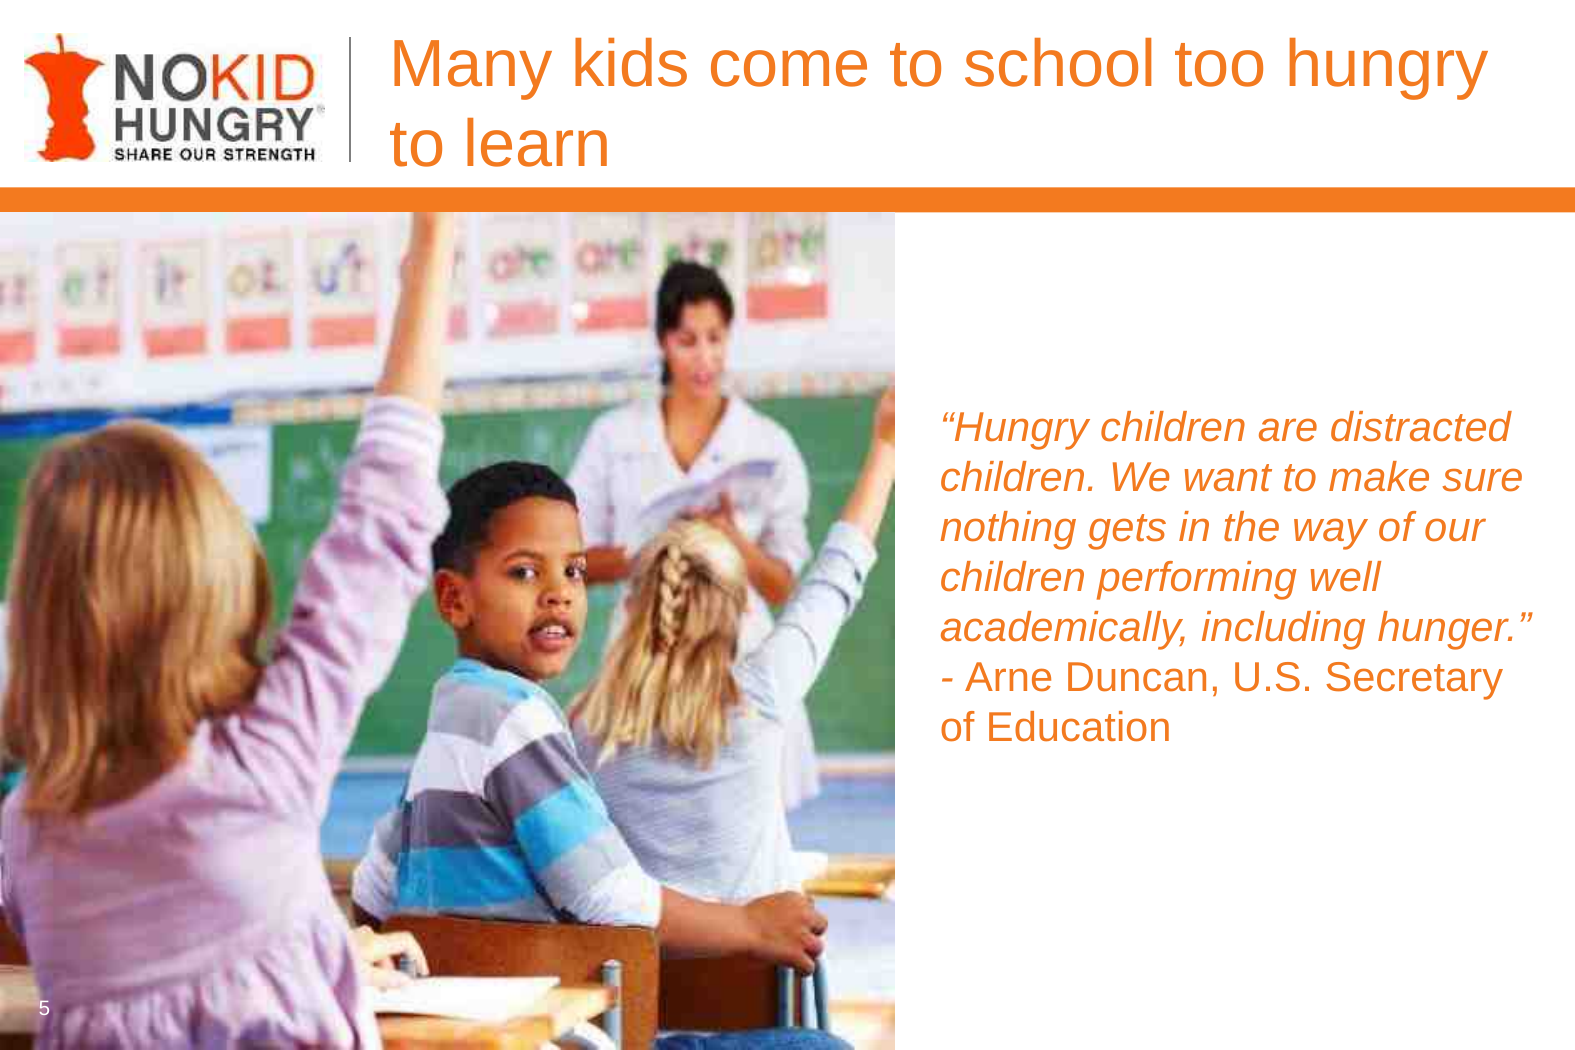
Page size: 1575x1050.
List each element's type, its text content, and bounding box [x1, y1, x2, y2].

text_box “Hungry children are distracted children. We want to make sure nothing gets in the way of our children performing well academically, including hunger.” - Arne Duncan, U.S. Secretary of Education [924, 499, 1563, 650]
picture [0, 212, 895, 1050]
title Many kids come to school too hungry to learn [375, 12, 1513, 146]
text_box <number> [23, 987, 167, 1028]
picture [24, 33, 325, 162]
